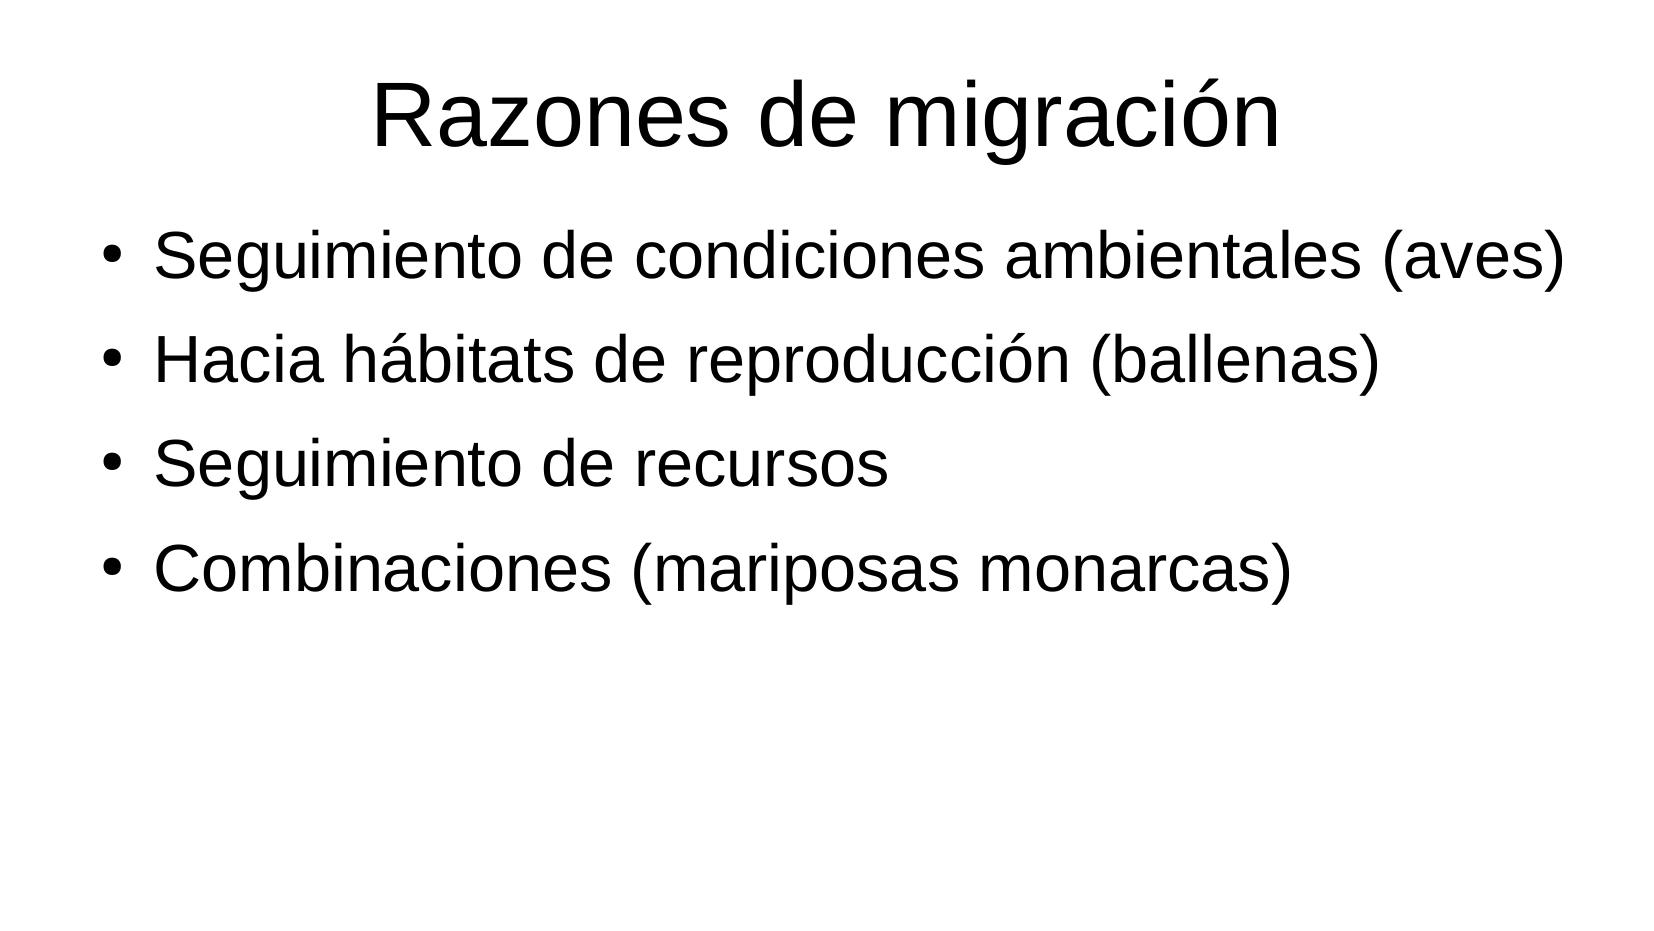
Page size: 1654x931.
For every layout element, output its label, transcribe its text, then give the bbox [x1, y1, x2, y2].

title Razones de migración [82, 37, 1571, 193]
list Seguimiento de condiciones ambientales (aves) Hacia hábitats de reproducción (ballenas) Seguimiento de recursos Combinaciones (mariposas monarcas) [82, 217, 1571, 758]
